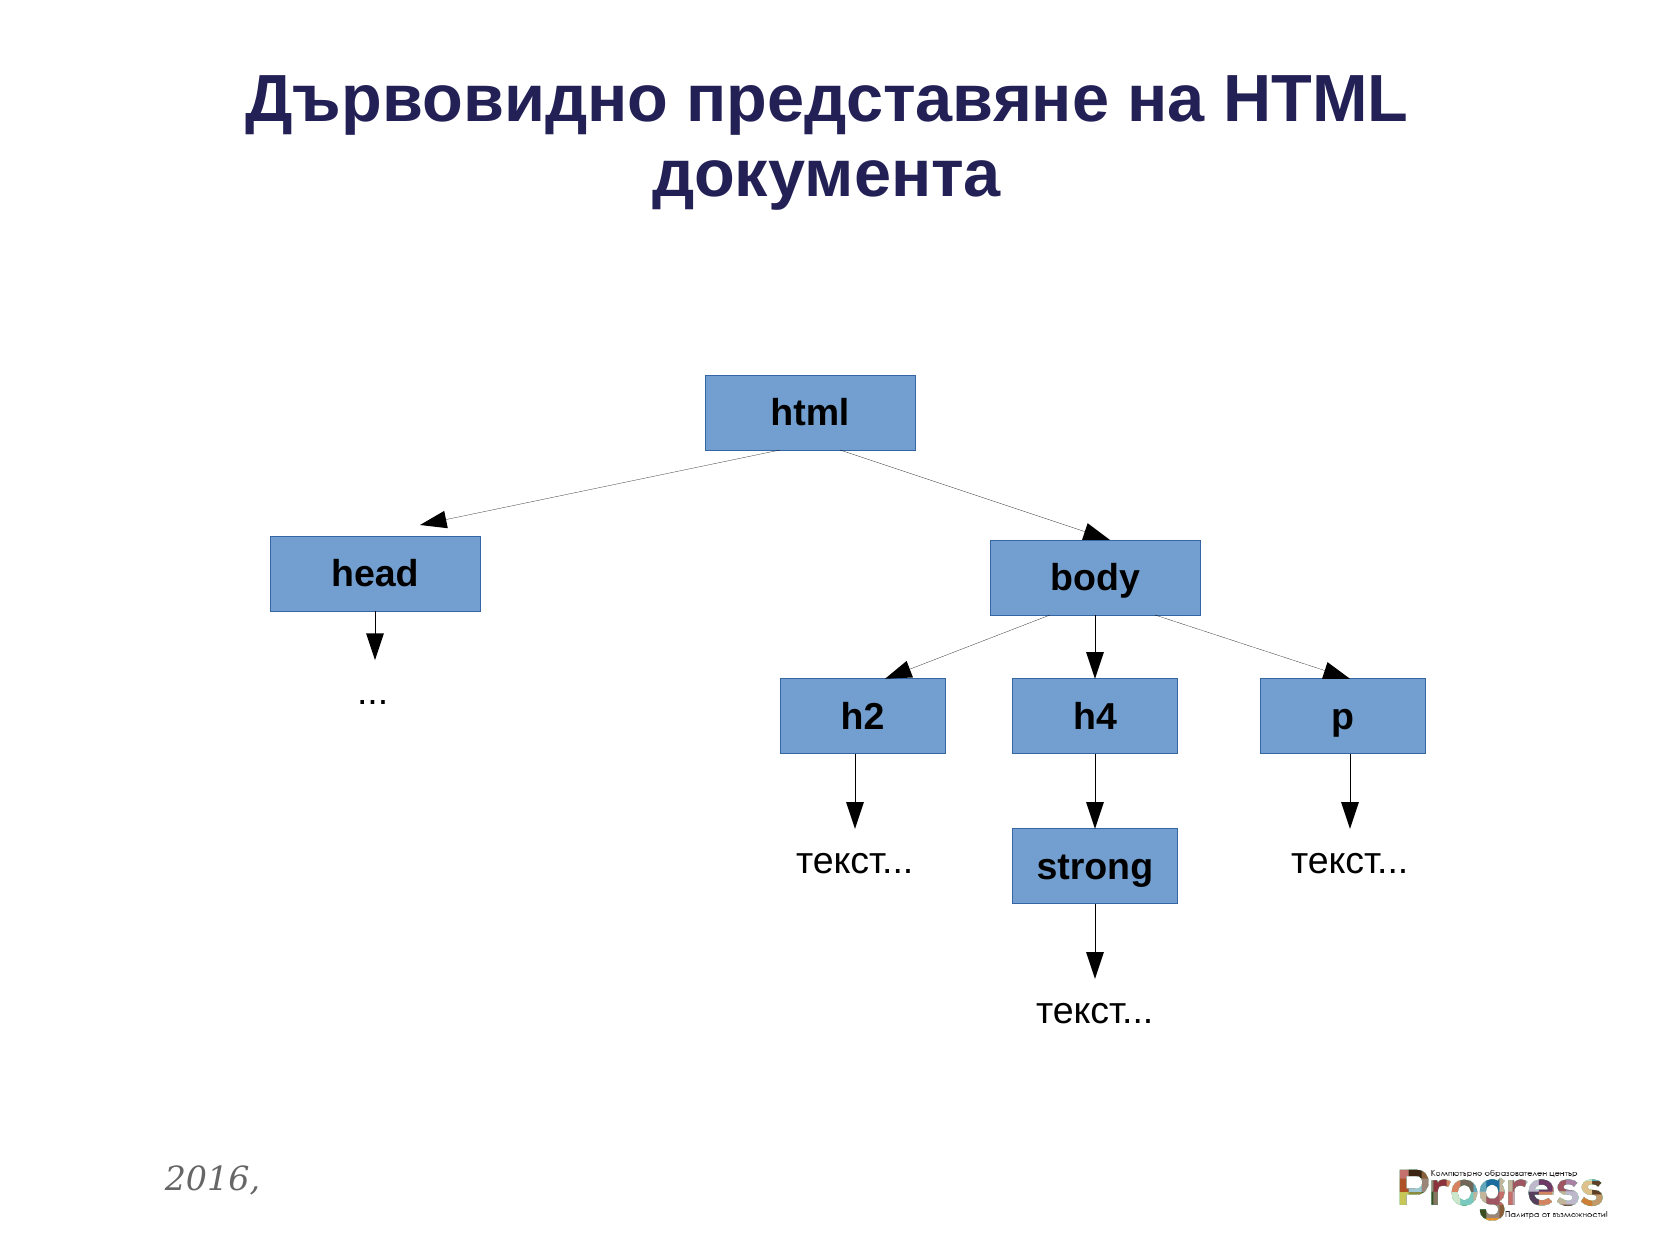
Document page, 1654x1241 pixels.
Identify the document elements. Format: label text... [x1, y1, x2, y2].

text_box html [705, 375, 916, 451]
text_box ... [285, 663, 451, 721]
text_box текст... [780, 831, 931, 889]
picture [1399, 1168, 1613, 1221]
text_box strong [1012, 828, 1178, 904]
text_box h2 [780, 678, 946, 754]
text_box текст... [1020, 981, 1171, 1039]
text_box body [990, 540, 1201, 616]
text_box текст... [1275, 831, 1426, 889]
text_box head [270, 536, 481, 612]
text_box p [1260, 678, 1426, 754]
text_box h4 [1012, 678, 1178, 754]
title Дървовидно представяне на HTML документа [82, 55, 1571, 216]
text_box 2016, Ива Е. Попова [150, 1152, 586, 1201]
